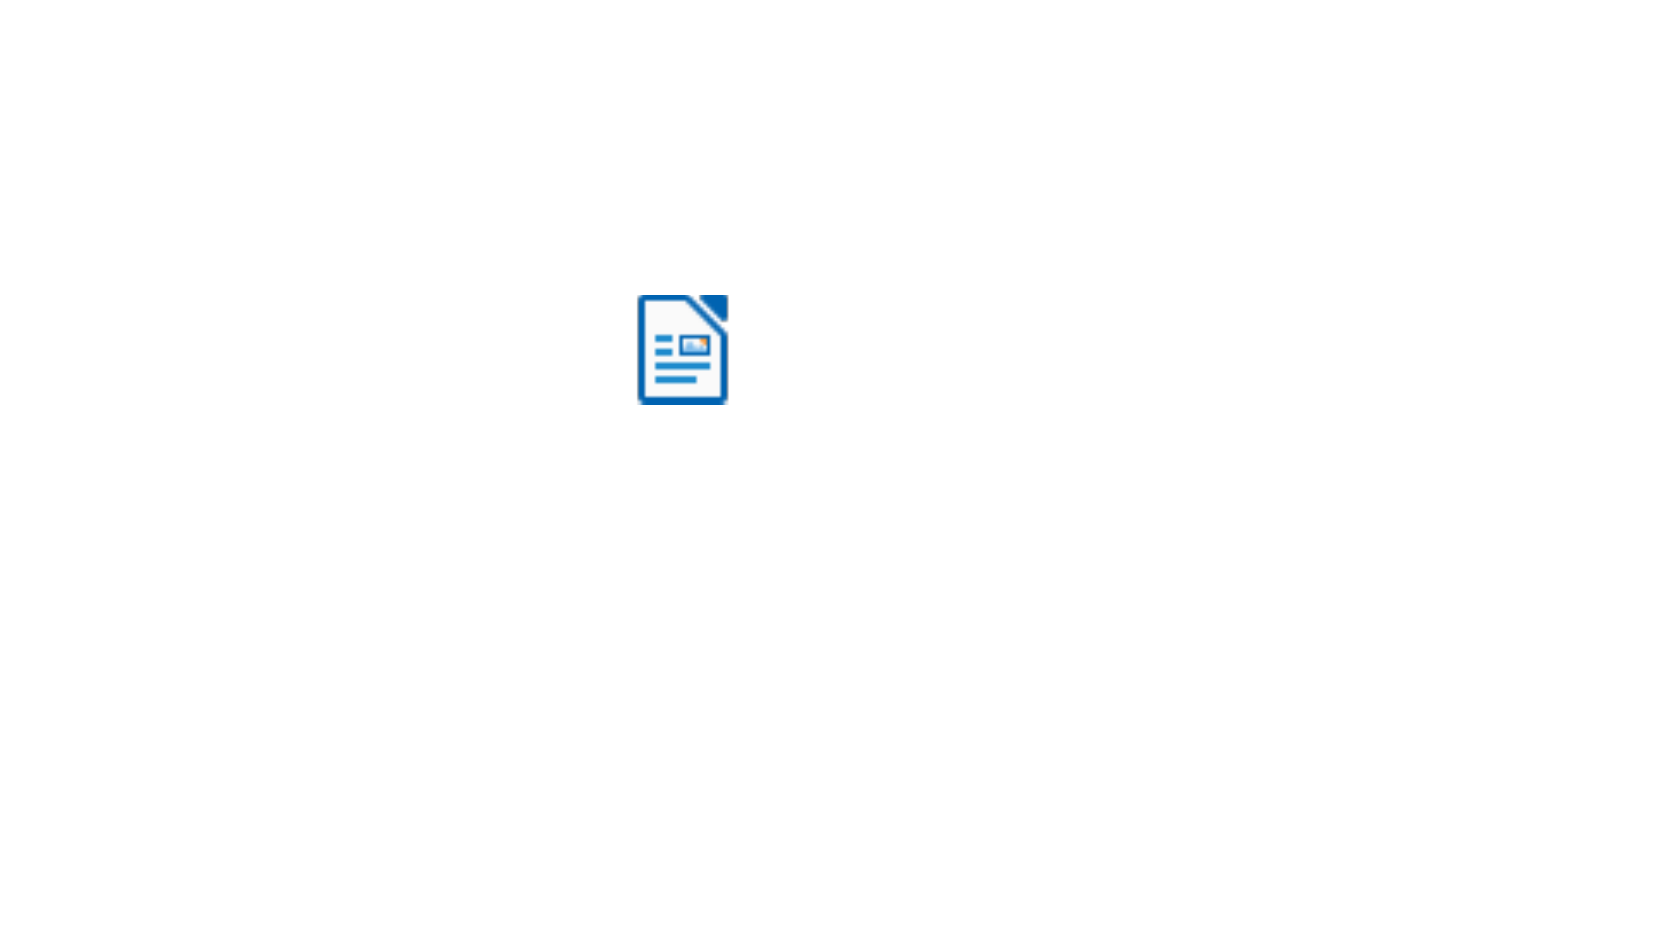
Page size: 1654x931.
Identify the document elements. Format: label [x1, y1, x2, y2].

chart [629, 295, 739, 405]
